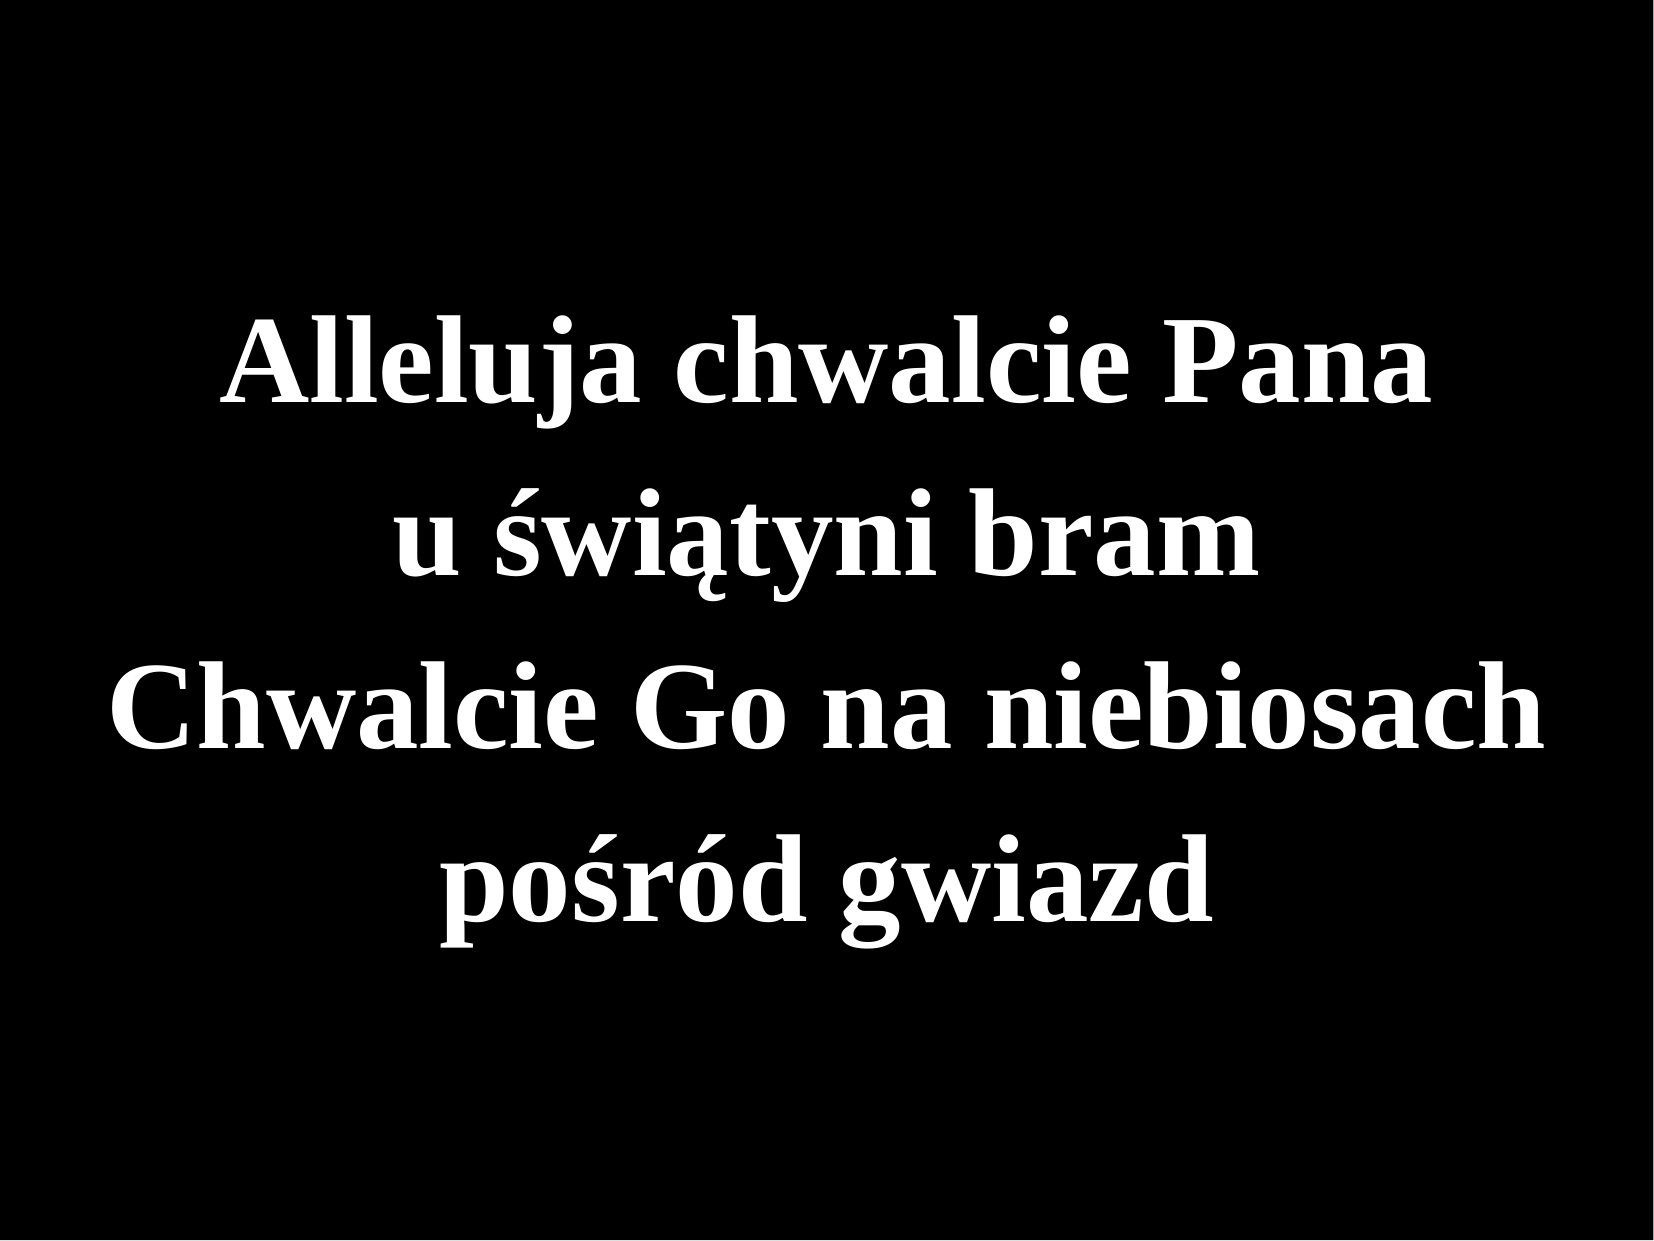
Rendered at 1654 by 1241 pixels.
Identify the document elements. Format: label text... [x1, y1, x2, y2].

title Alleluja chwalcie Pana ppp u świątyni bram ppp Chwalcie Go na niebiosach ppp pośród gwiazd [0, 0, 1654, 1241]
